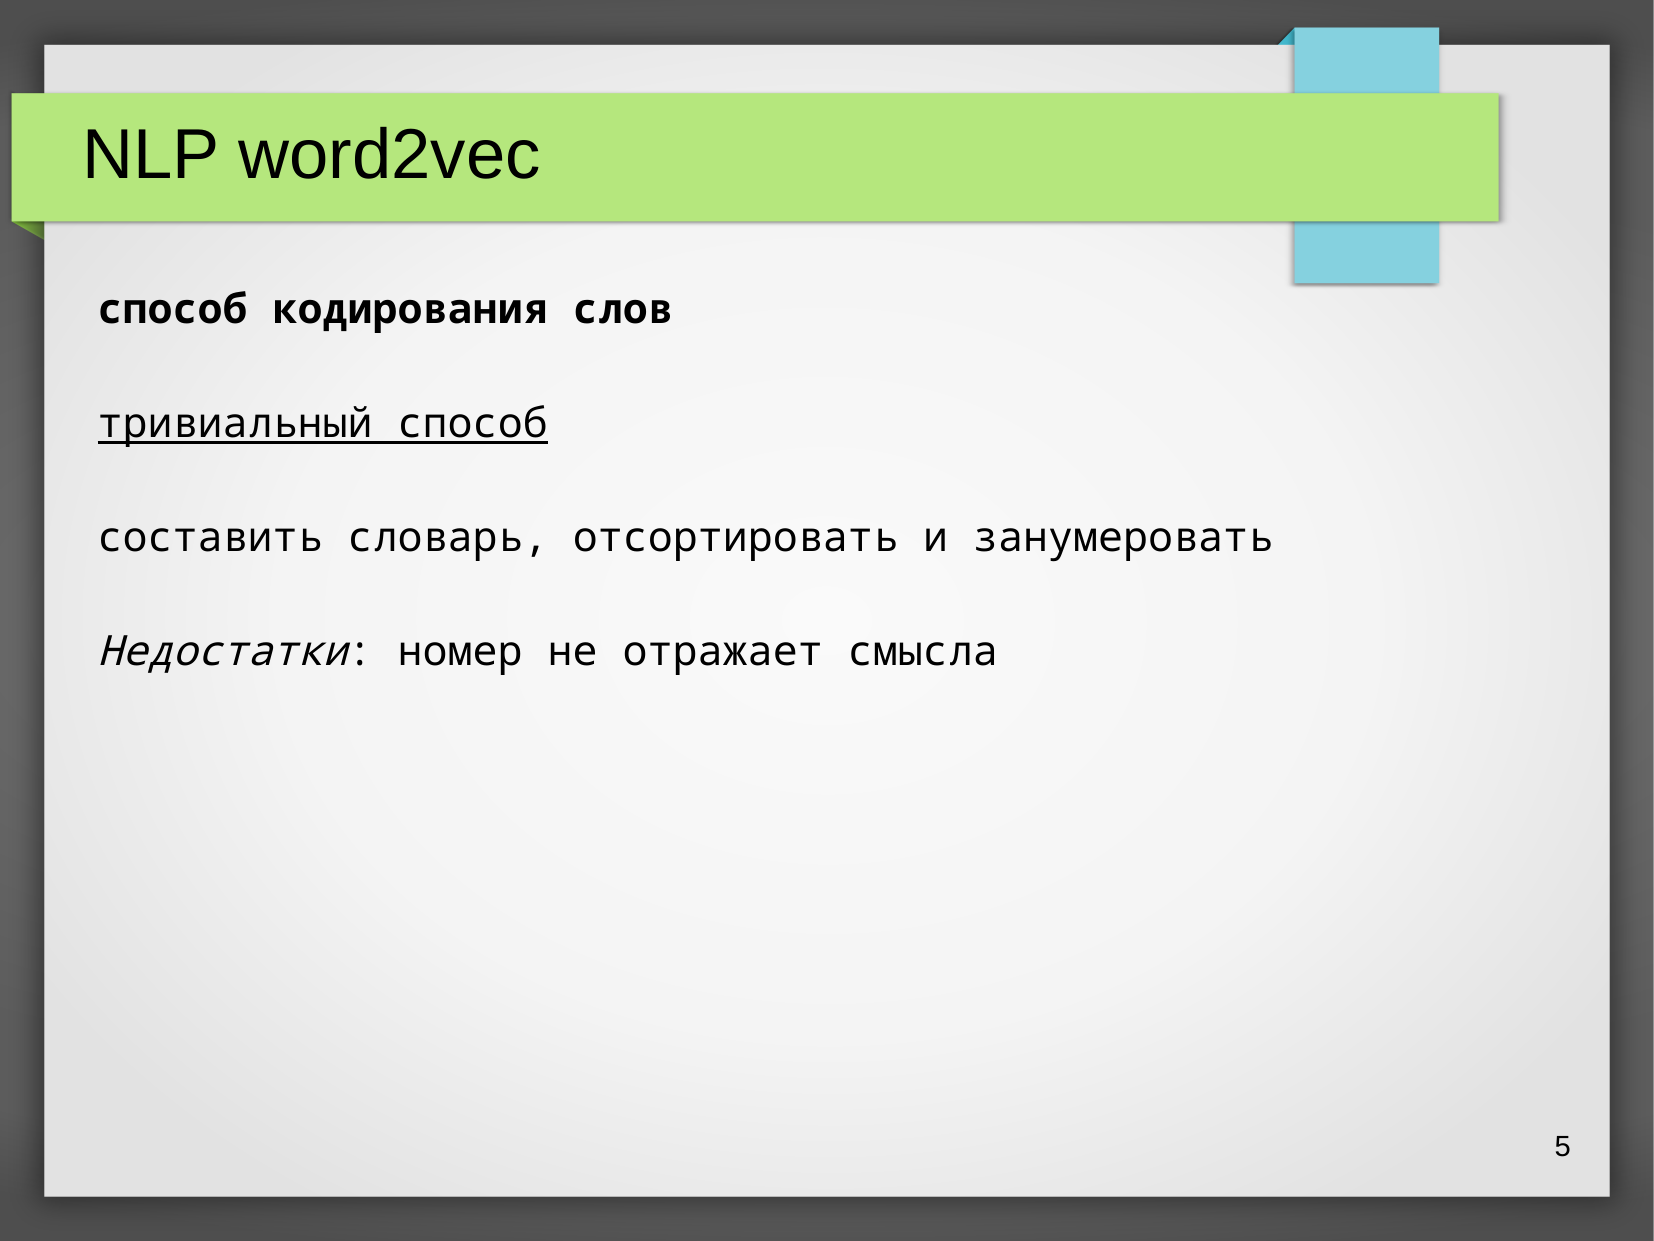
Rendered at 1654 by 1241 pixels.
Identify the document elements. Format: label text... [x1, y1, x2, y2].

title NLP word2vec [82, 113, 1406, 194]
text_box способ кодирования слов тривиальный способ составить словарь, отсортировать и занумеровать Недостатки: номер не отражает смысла [82, 271, 1607, 1072]
picture [0, 0, 1654, 1241]
